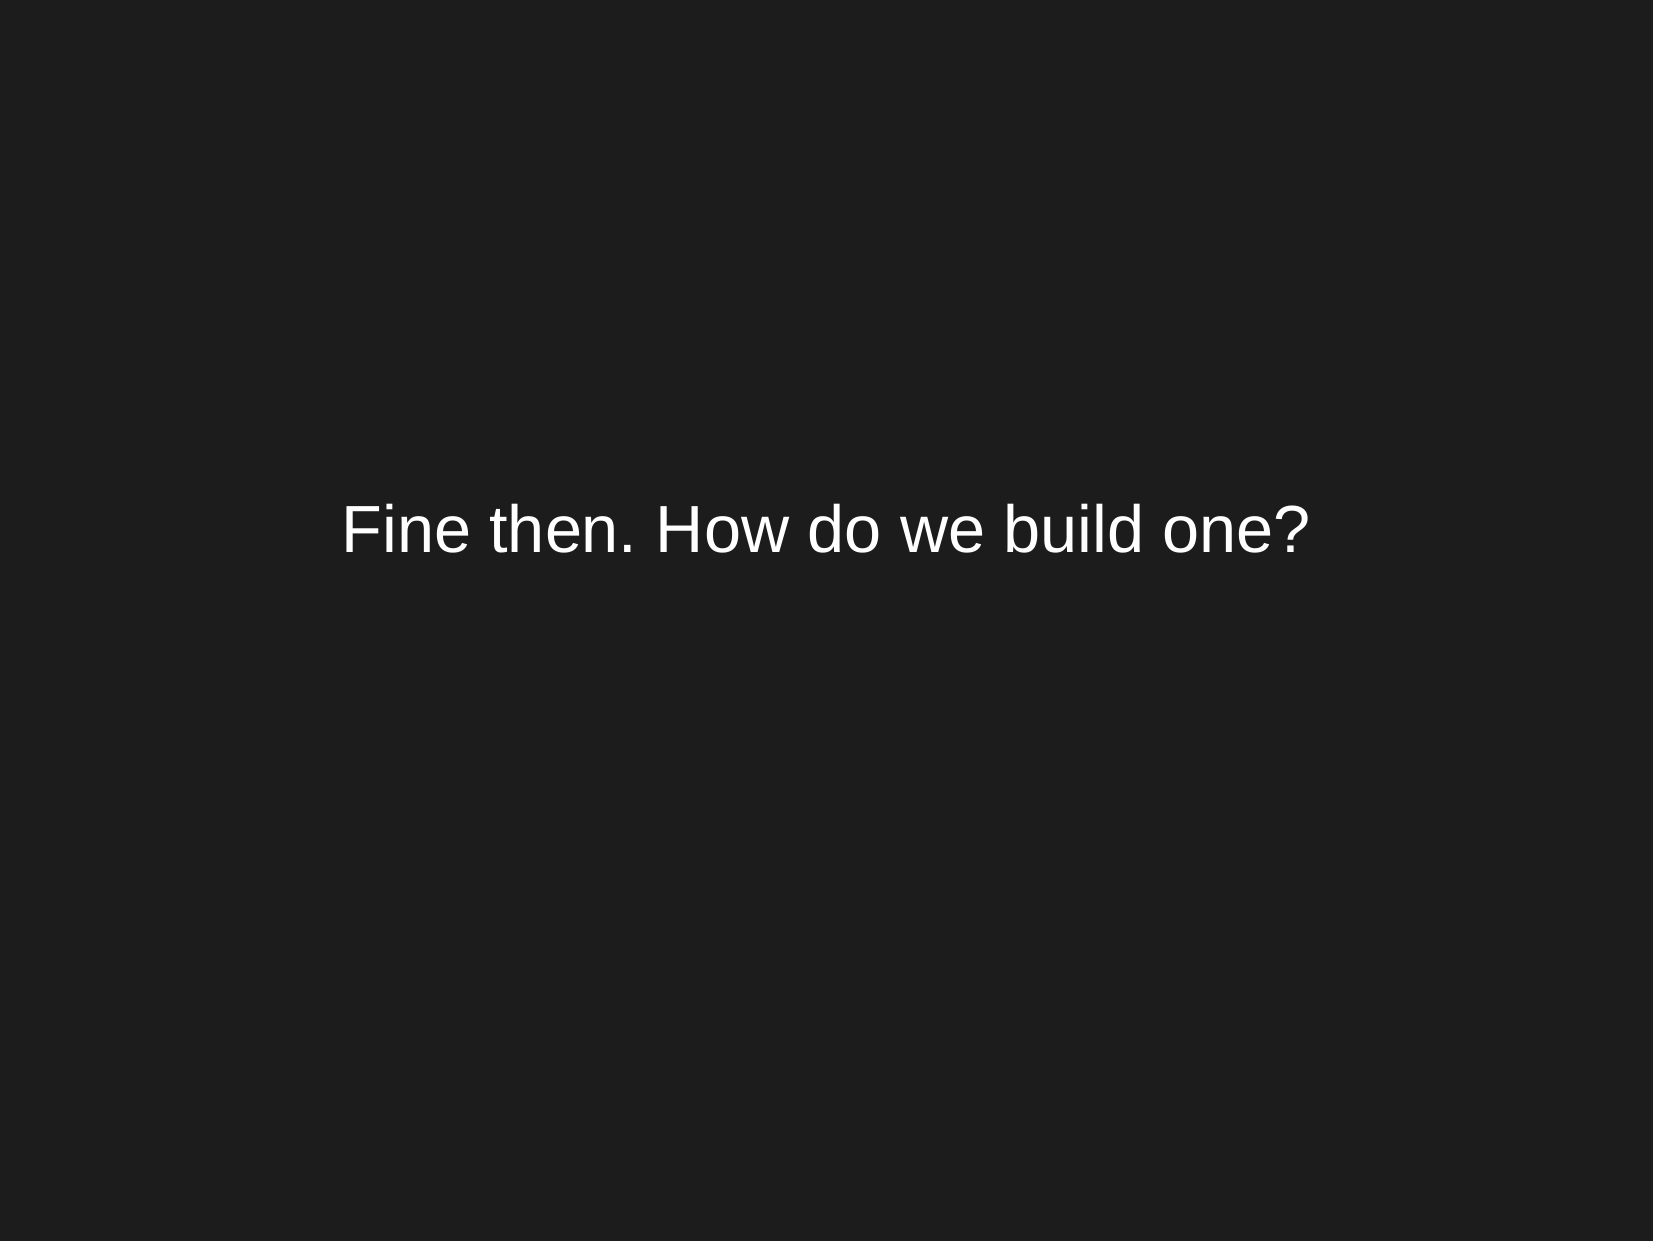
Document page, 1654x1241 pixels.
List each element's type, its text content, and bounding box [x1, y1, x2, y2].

subtitle Fine then. How do we build one? [82, 49, 1571, 1010]
